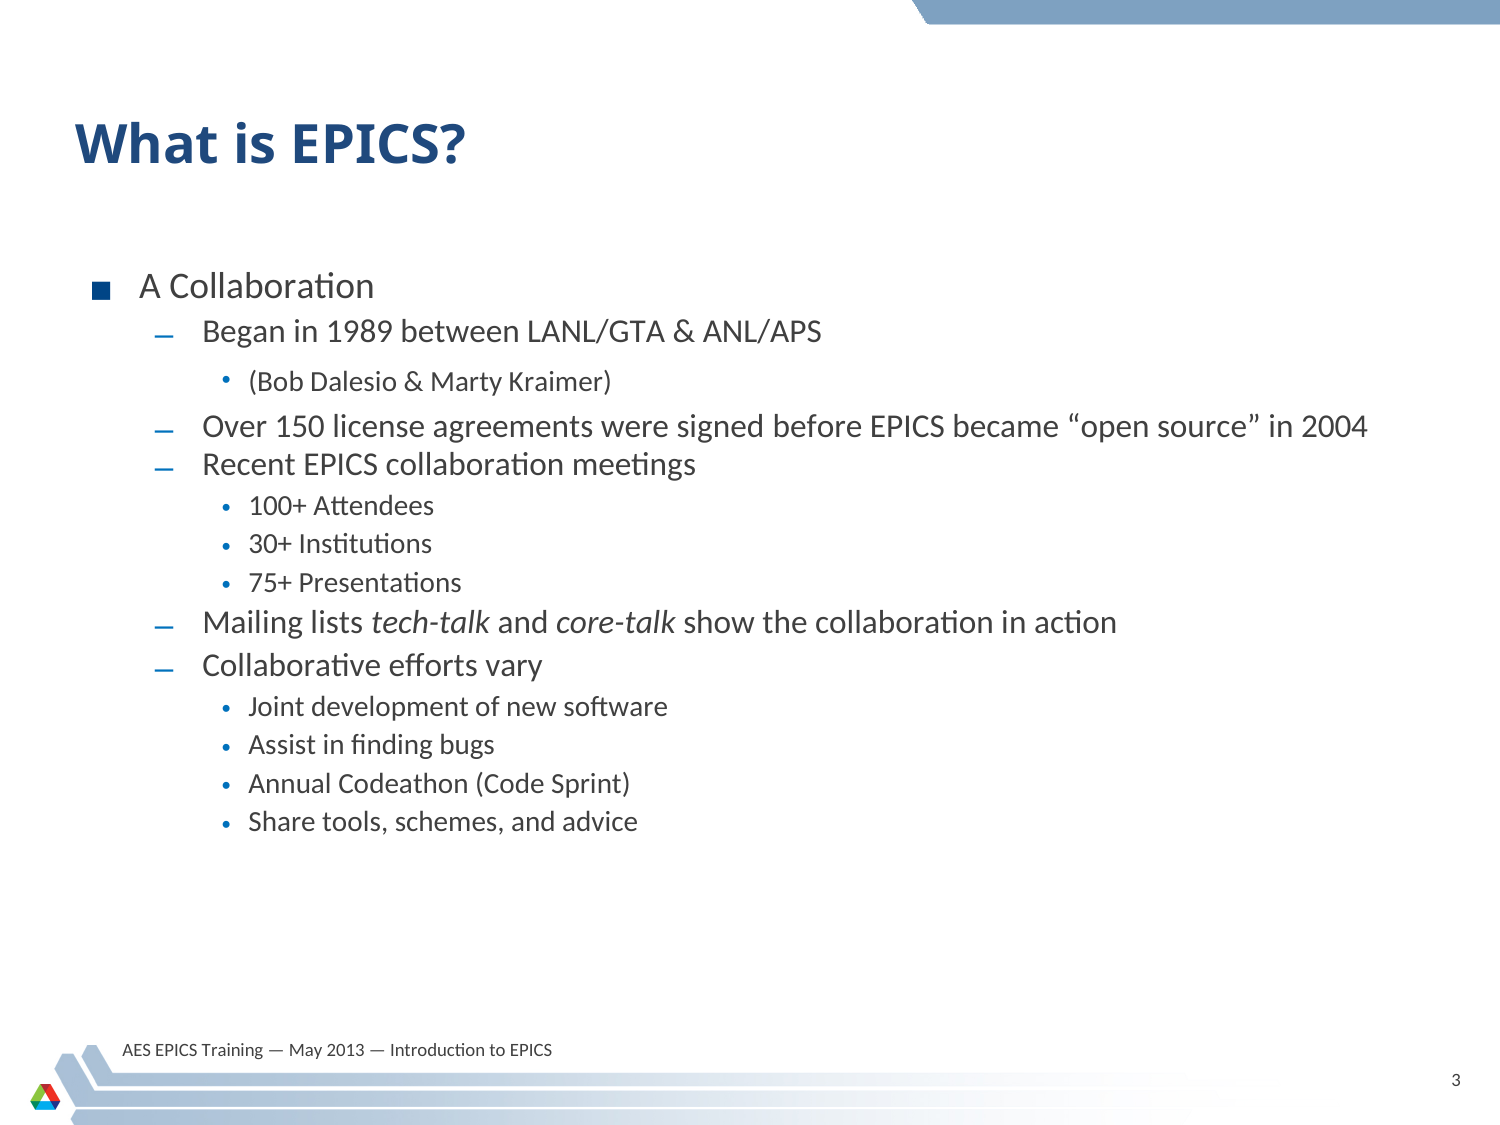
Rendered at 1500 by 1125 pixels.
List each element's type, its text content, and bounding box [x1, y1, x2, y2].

title What is EPICS? [75, 111, 1426, 175]
list A Collaboration Began in 1989 between LANL/GTA & ANL/APS (Bob Dalesio & Marty Kraimer)‏ Over 150 license agreements were signed before EPICS became “open source” in 2004 Recent EPICS collaboration meetings 100+ Attendees 30+ Institutions 75+ Presentations Mailing lists tech-talk and core-talk show the collaboration in action Collaborative efforts vary Joint development of new software Assist in finding bugs Annual Codeathon (Code Sprint) Share tools, schemes, and advice [75, 262, 1426, 1006]
picture [0, 1037, 1500, 1125]
picture [0, 0, 1500, 26]
